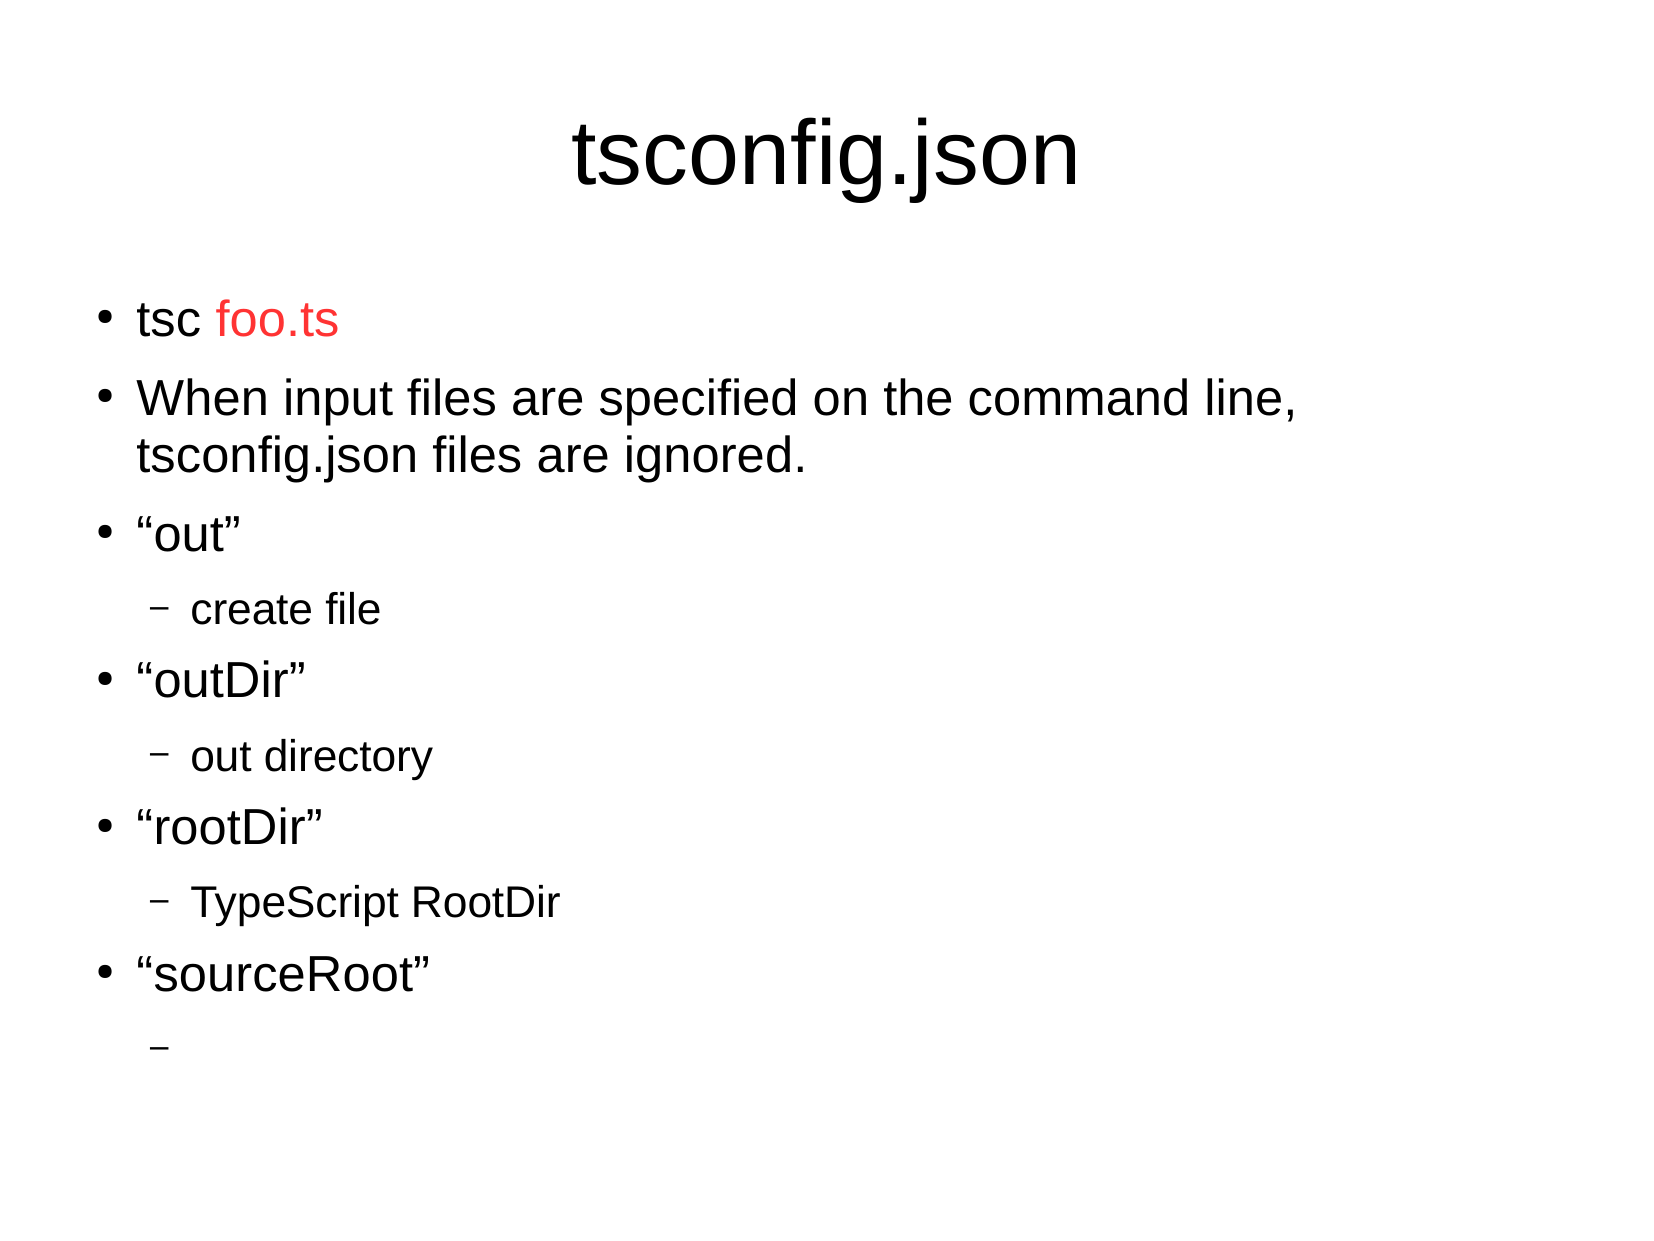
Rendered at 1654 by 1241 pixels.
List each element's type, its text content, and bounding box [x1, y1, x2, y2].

list tsc foo.ts When input files are specified on the command line, tsconfig.json files are ignored. “out” create file “outDir” out directory “rootDir” TypeScript RootDir “sourceRoot” [82, 290, 1571, 1010]
title tsconfig.json [82, 49, 1571, 257]
